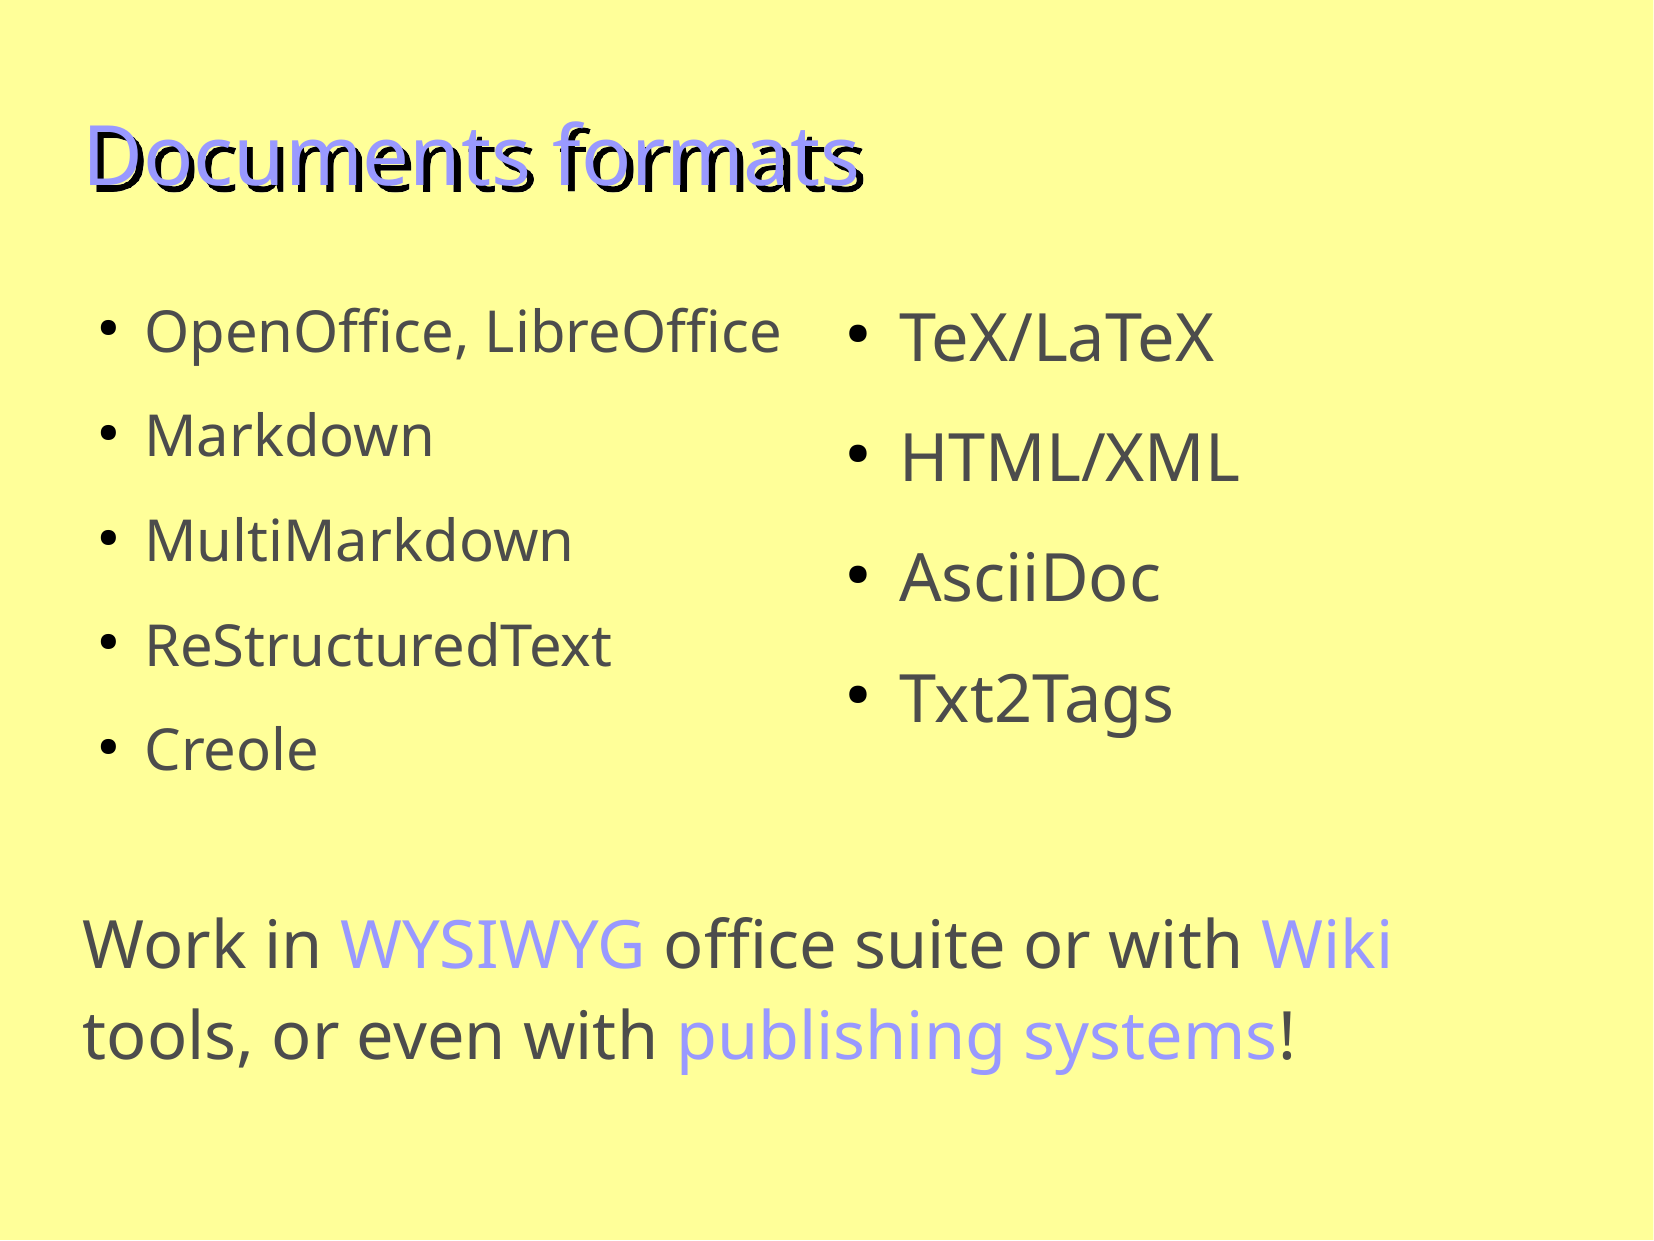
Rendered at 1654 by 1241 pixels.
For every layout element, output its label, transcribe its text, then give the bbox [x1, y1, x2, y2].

title Documents formats [82, 49, 1571, 257]
list Work in WYSIWYG office suite or with Wiki tools, or even with publishing systems! [82, 897, 1538, 1123]
list TeX/LaTeX HTML/XML AsciiDoc Txt2Tags [828, 290, 1539, 815]
list OpenOffice, LibreOffice Markdown MultiMarkdown ReStructuredText Creole [82, 290, 793, 815]
